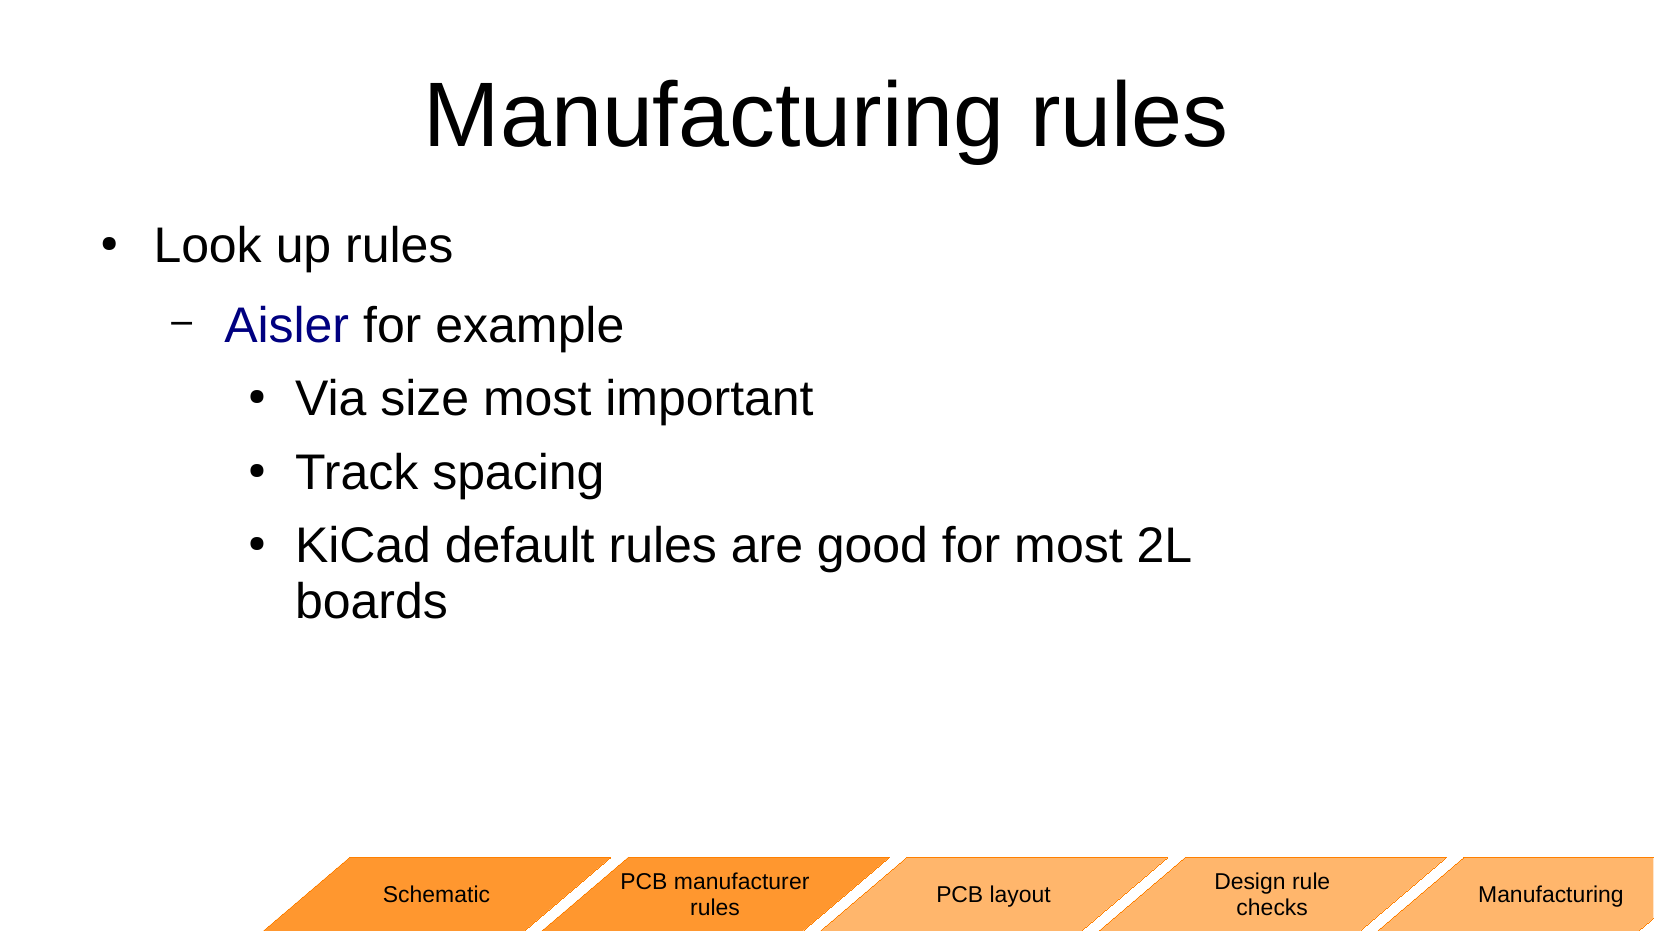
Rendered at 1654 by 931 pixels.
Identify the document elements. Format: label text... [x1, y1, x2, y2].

text_box PCB layout [820, 857, 1168, 931]
text_box Design rule checks [1098, 857, 1447, 931]
list Look up rules Aisler for example Via size most important Track spacing KiCad default rules are good for most 2L boards [82, 217, 1276, 758]
text_box Manufacturing [1377, 857, 1654, 931]
text_box Schematic [263, 857, 611, 931]
text_box PCB manufacturer rules [541, 857, 890, 931]
title Manufacturing rules [82, 37, 1571, 193]
